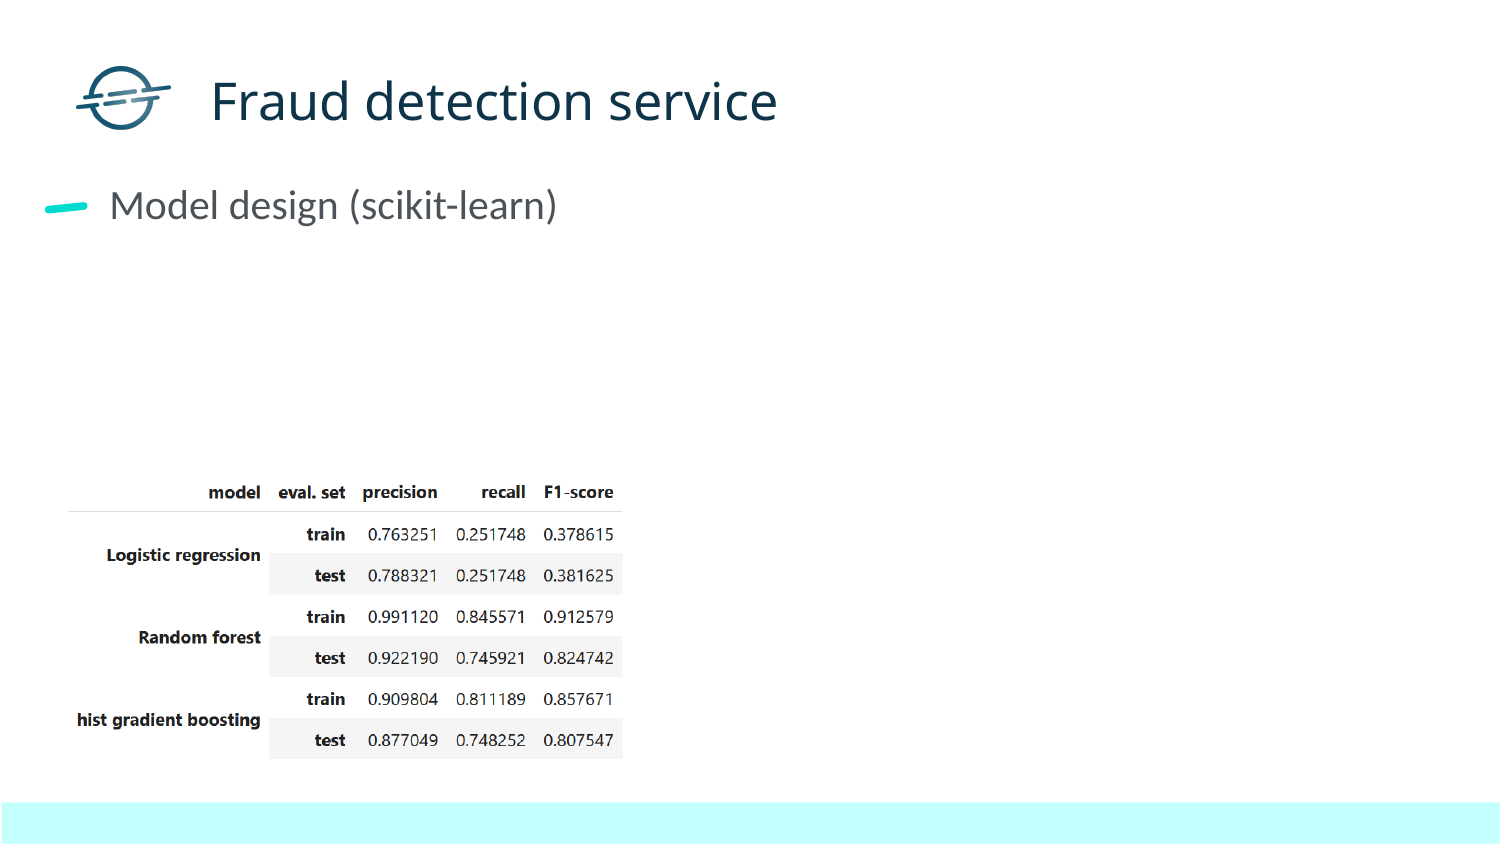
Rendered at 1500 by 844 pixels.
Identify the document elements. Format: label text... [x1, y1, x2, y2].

picture [76, 66, 171, 130]
text_box [1, 802, 1500, 844]
title Model design (scikit-learn) [94, 162, 588, 236]
text_box [44, 202, 88, 214]
picture [64, 479, 626, 762]
title Fraud detection service [195, 53, 1094, 141]
